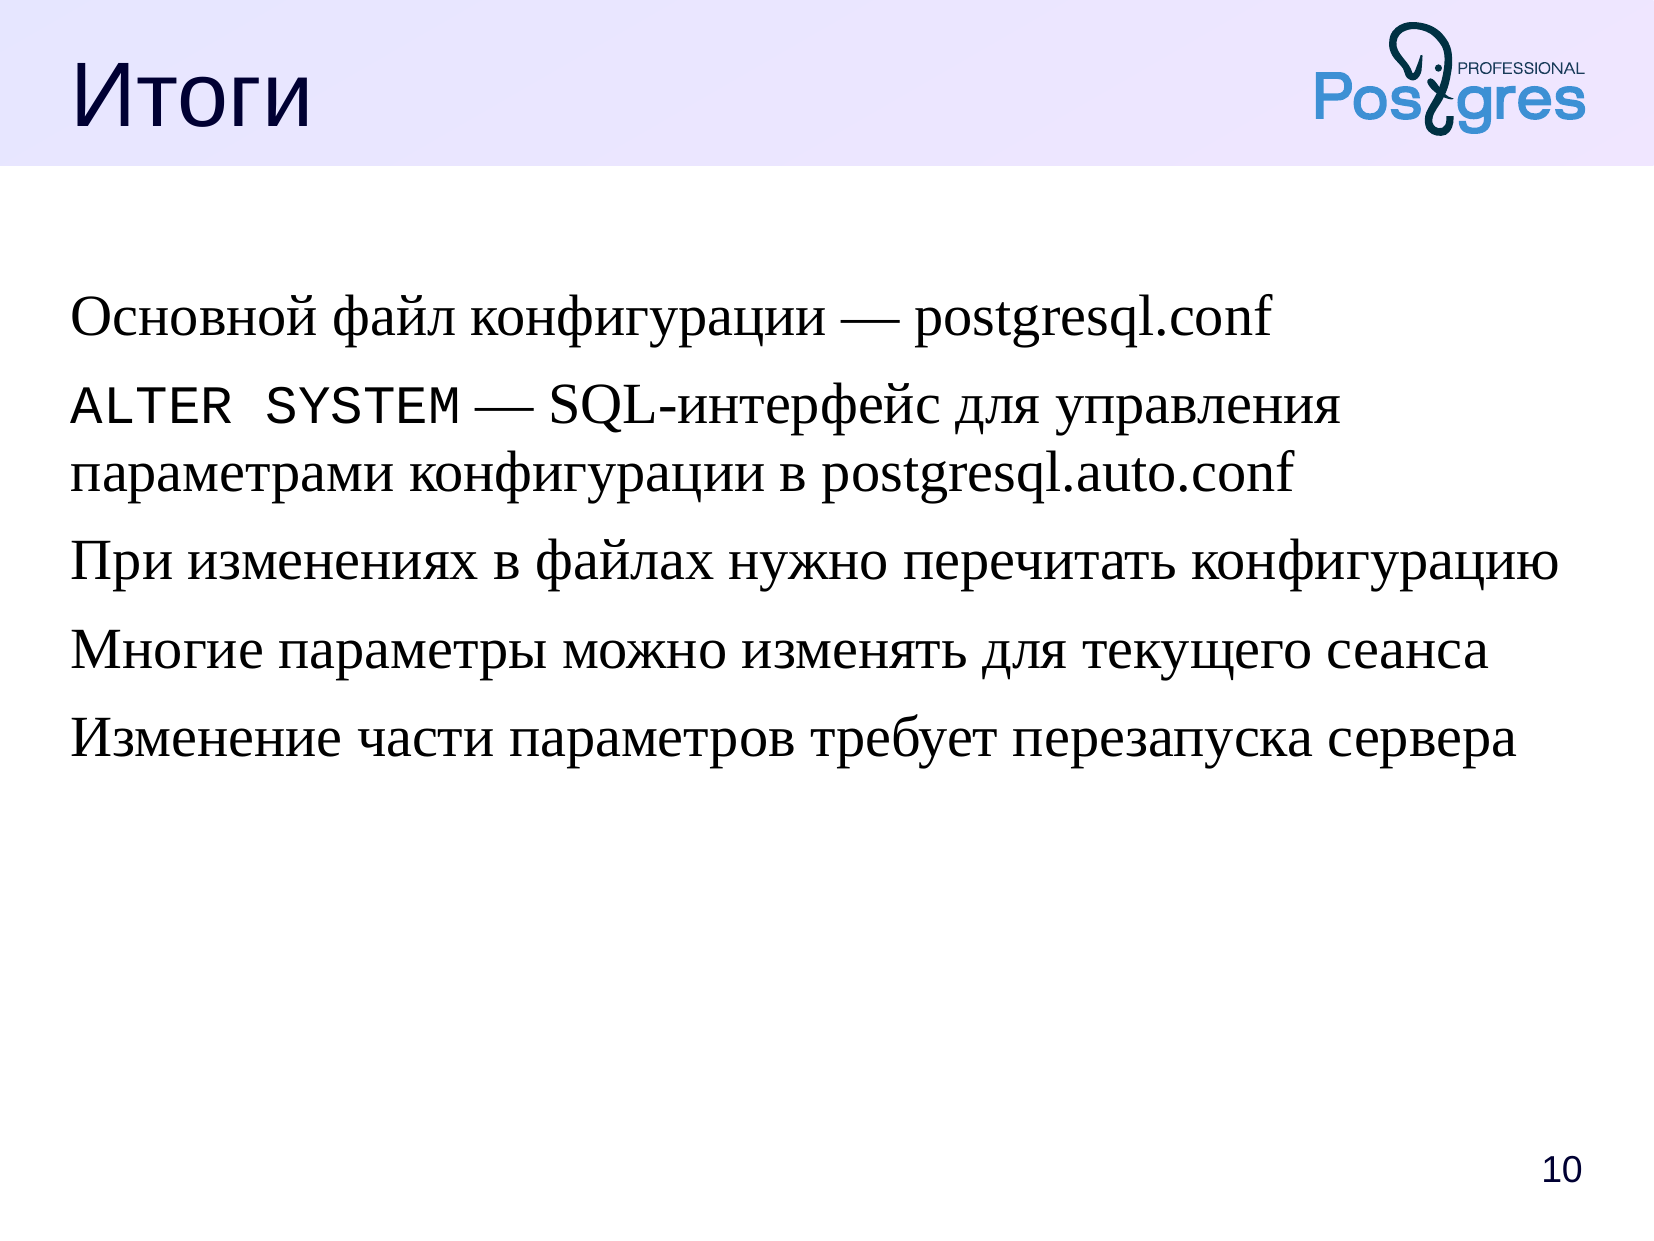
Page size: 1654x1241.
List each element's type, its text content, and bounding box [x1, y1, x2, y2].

list Основной файл конфигурации — postgresql.conf ALTER SYSTEM — SQL-интерфейс для управления параметрами конфигурации в postgresql.auto.conf При изменениях в файлах нужно перечитать конфигурацию Многие параметры можно изменять для текущего сеанса Изменение части параметров требует перезапуска сервера [70, 283, 1583, 1134]
title Итоги [70, 43, 1241, 147]
